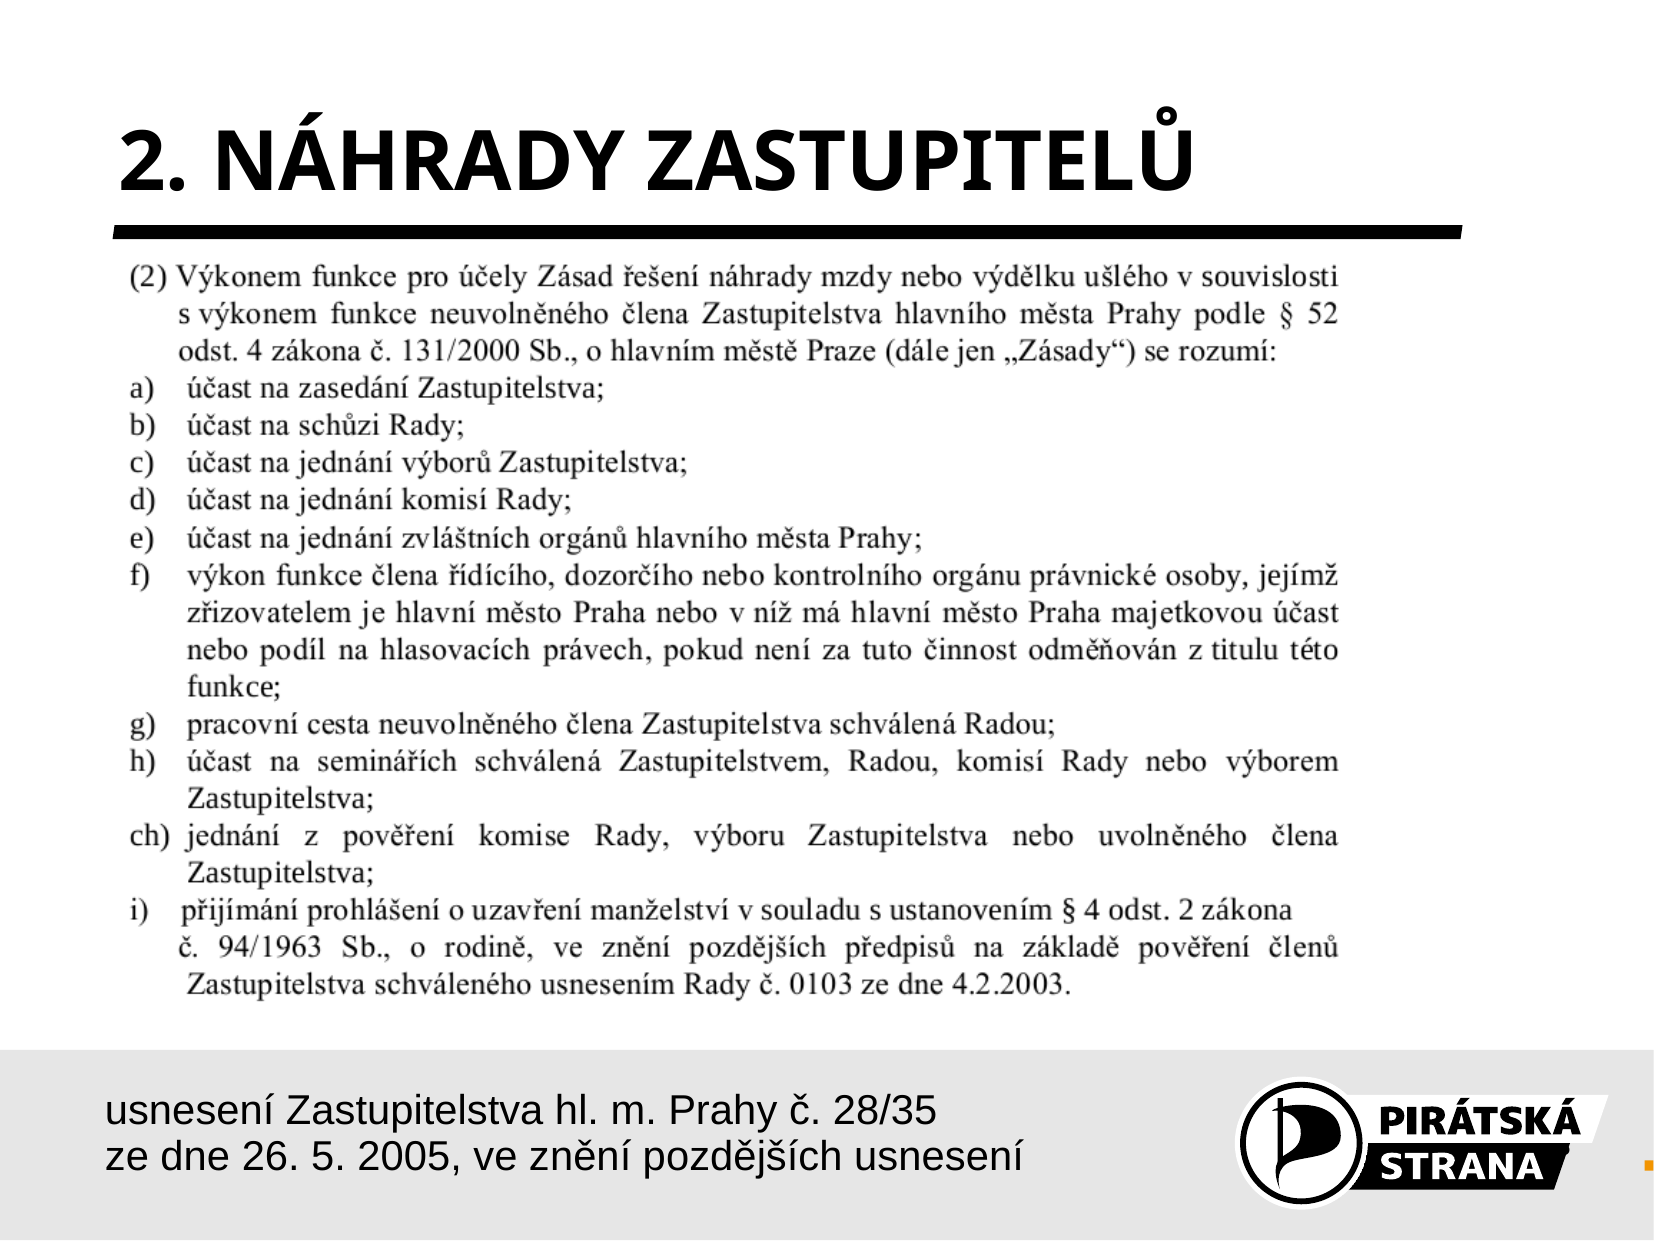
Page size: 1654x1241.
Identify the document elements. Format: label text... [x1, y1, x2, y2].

picture [94, 242, 1419, 1028]
text_box usnesení Zastupitelstva hl. m. Prahy č. 28/35 ze dne 26. 5. 2005, ve znění pozdějších usnesení [0, 1086, 1548, 1209]
title 2. NÁHRADY ZASTUPITELŮ [118, 8, 1576, 216]
